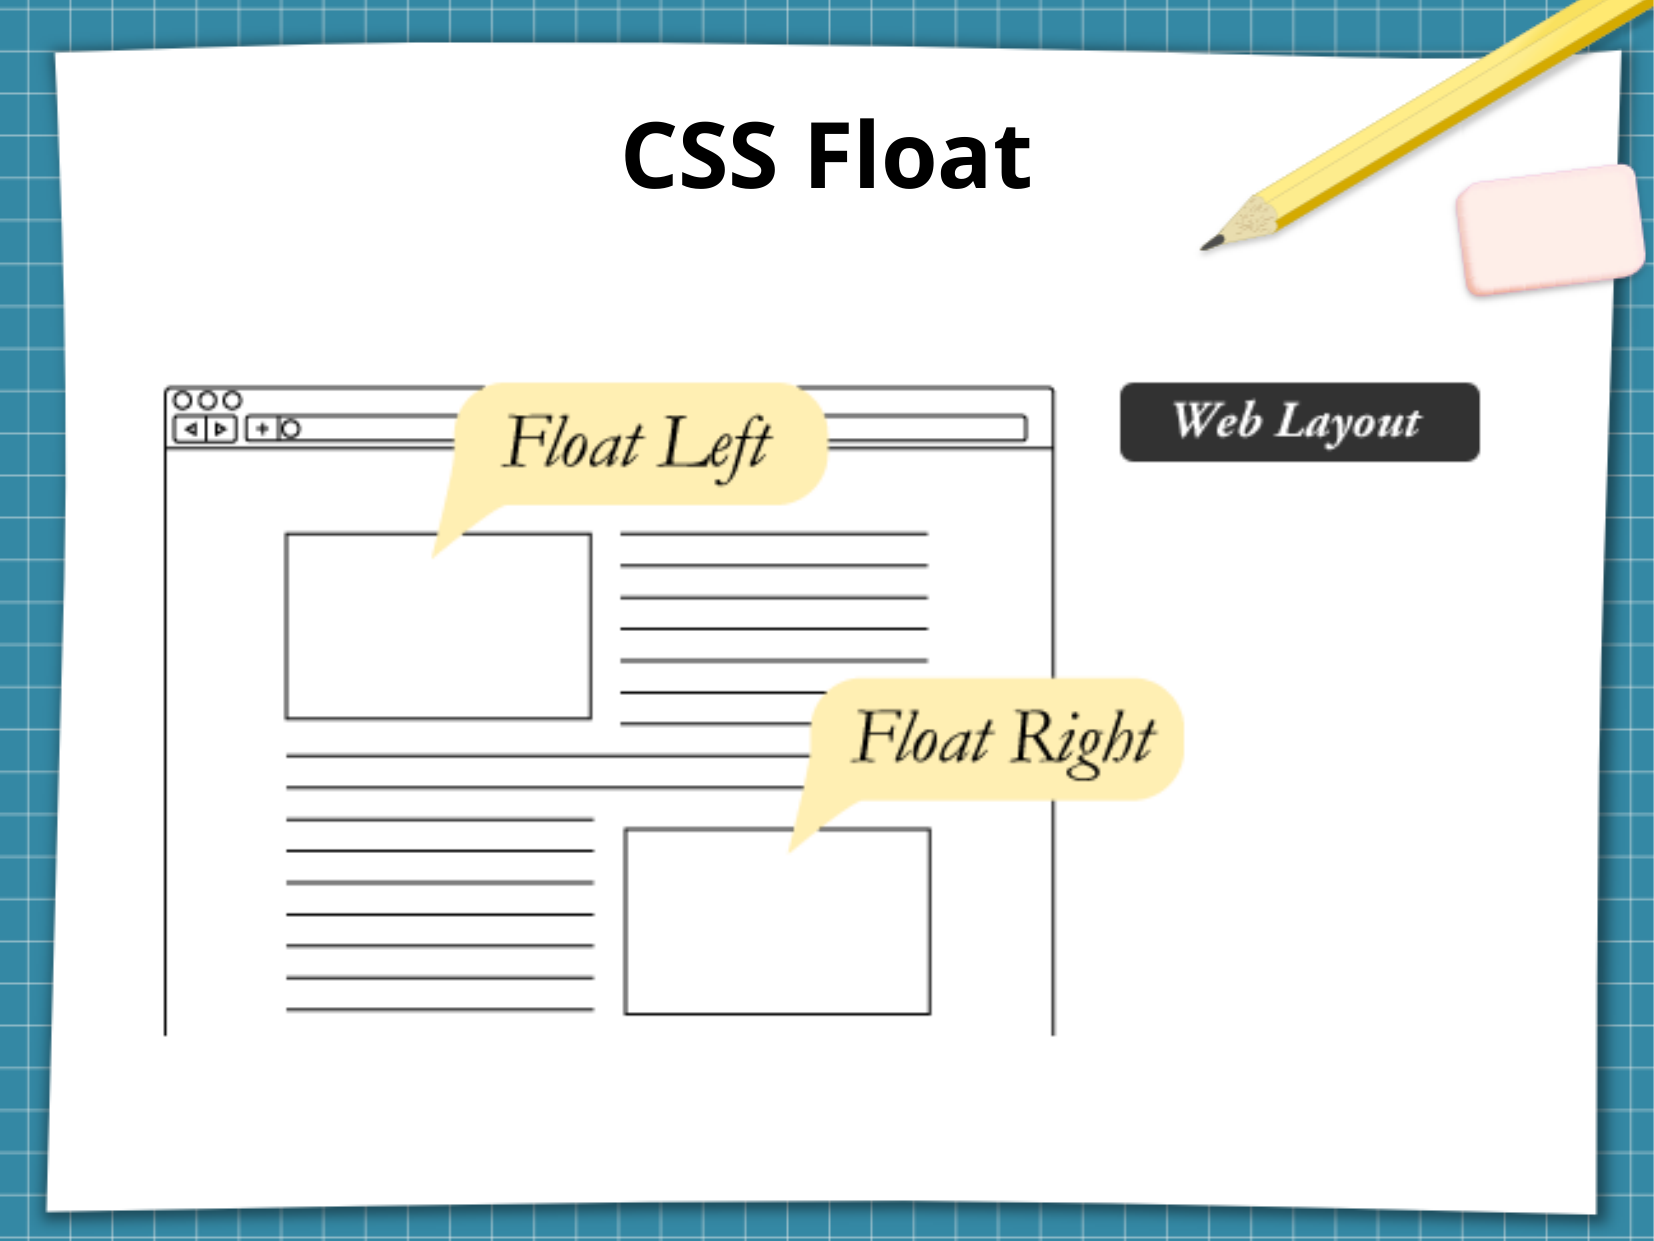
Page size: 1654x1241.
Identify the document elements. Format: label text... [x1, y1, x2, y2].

picture [0, 0, 1654, 1241]
title CSS Float [82, 49, 1571, 257]
